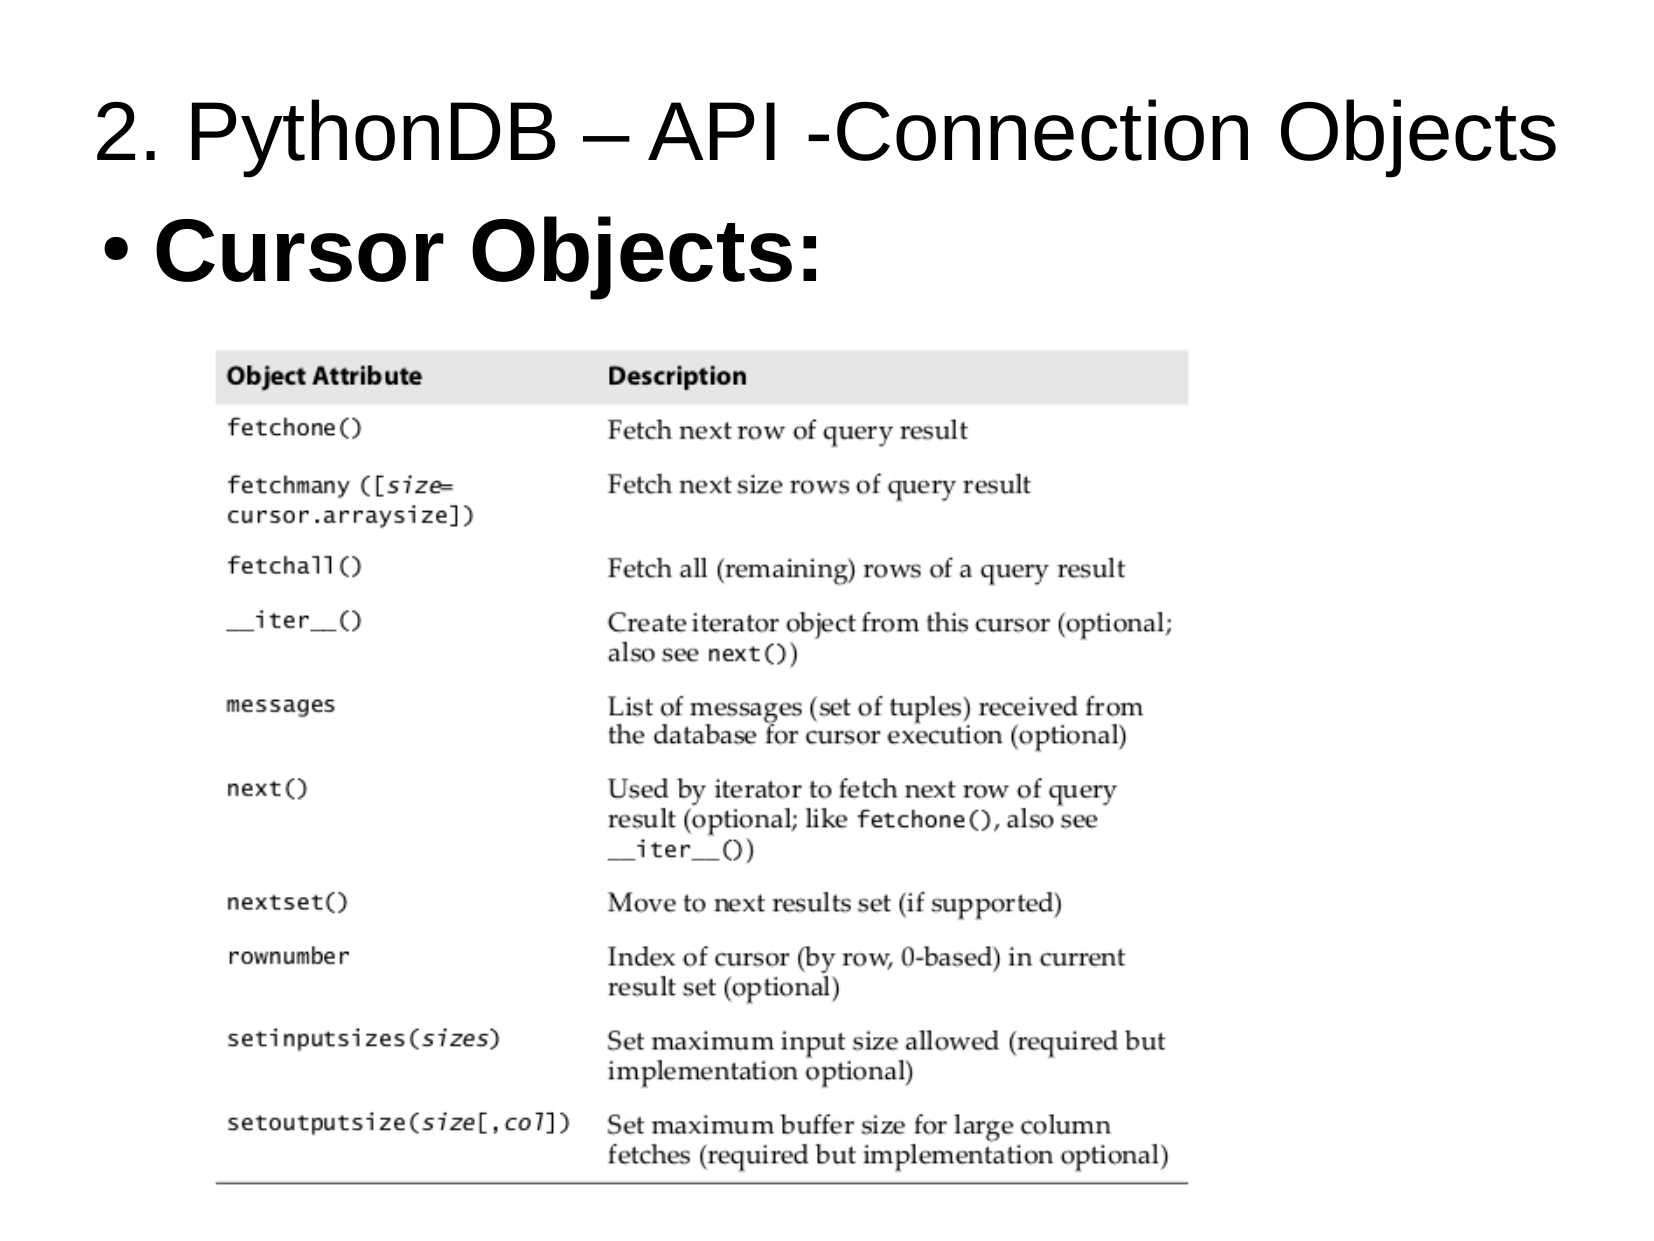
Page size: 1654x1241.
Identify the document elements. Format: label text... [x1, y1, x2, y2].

title 2. PythonDB – API -Connection Objects [82, 62, 1571, 200]
list Cursor Objects: [82, 200, 1607, 1193]
picture [153, 330, 1229, 1201]
